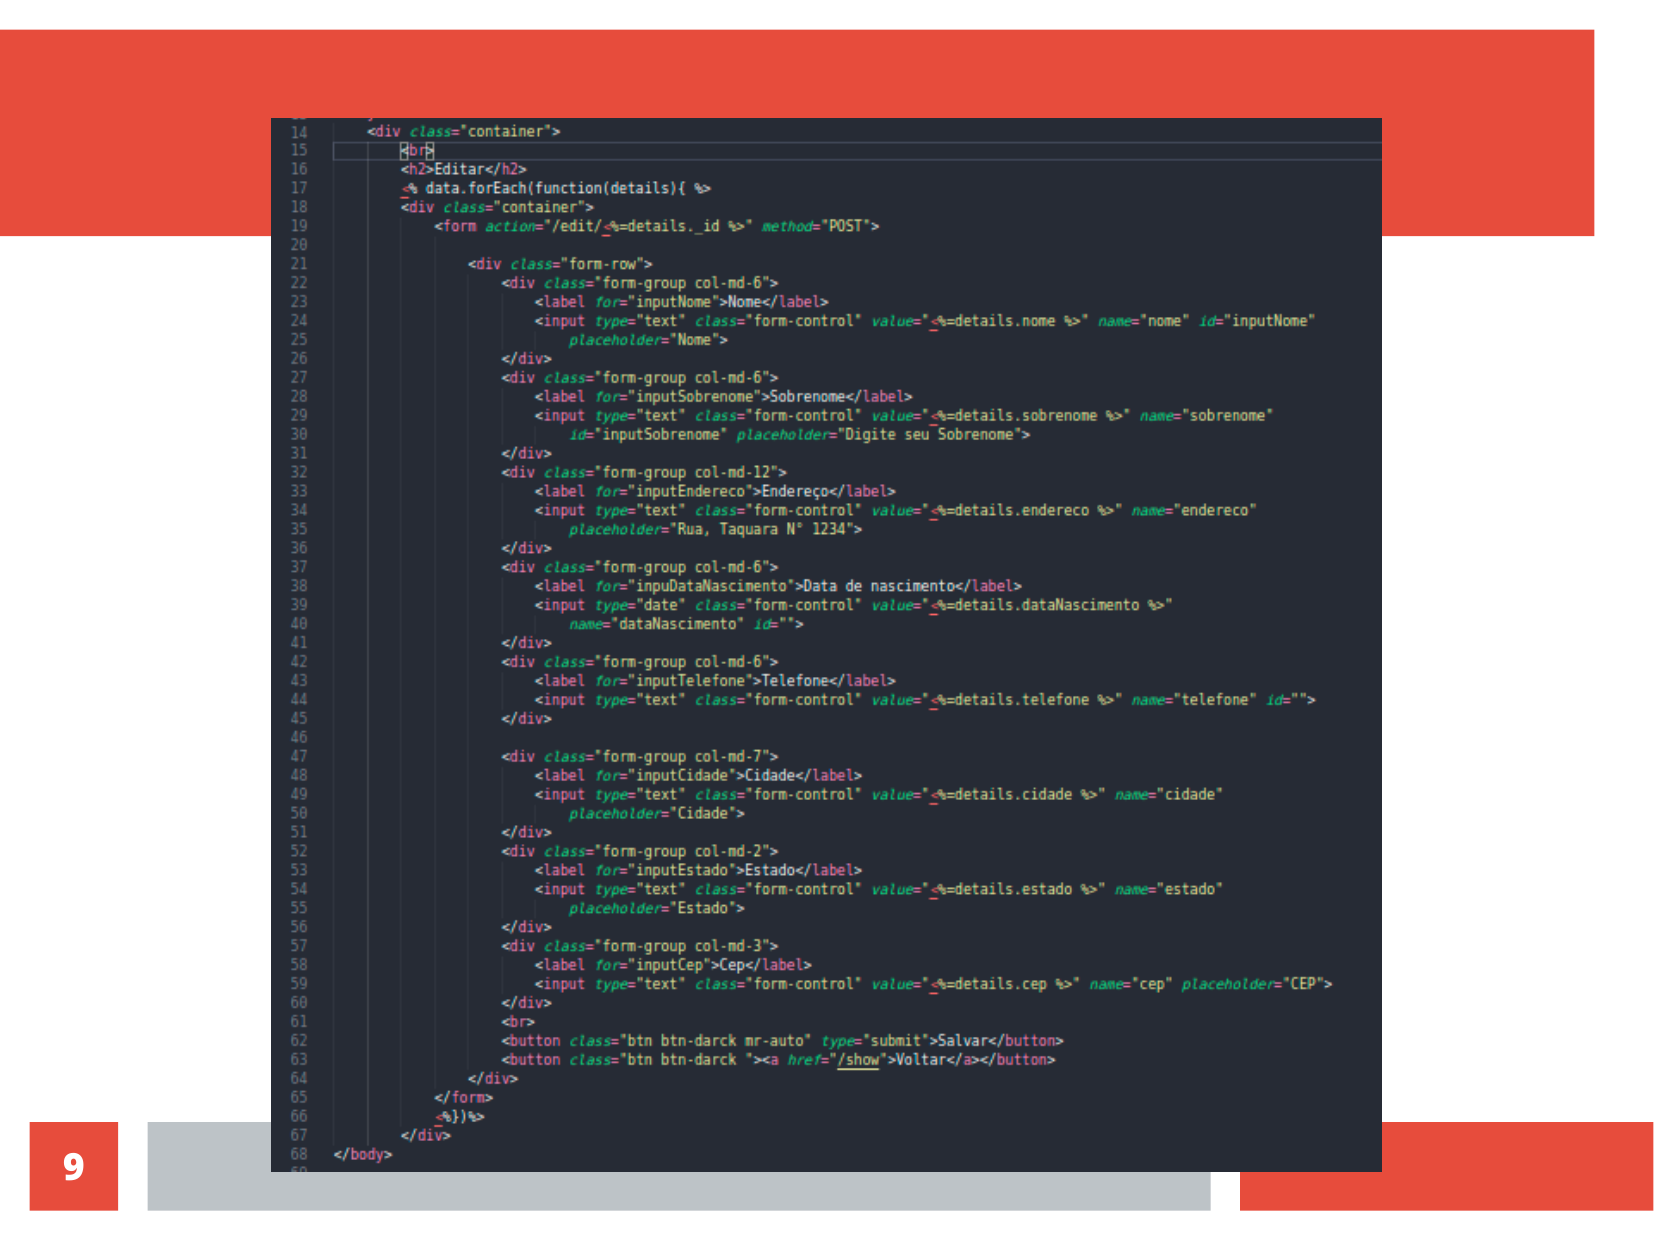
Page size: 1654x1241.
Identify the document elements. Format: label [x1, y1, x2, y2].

picture [271, 118, 1382, 1172]
